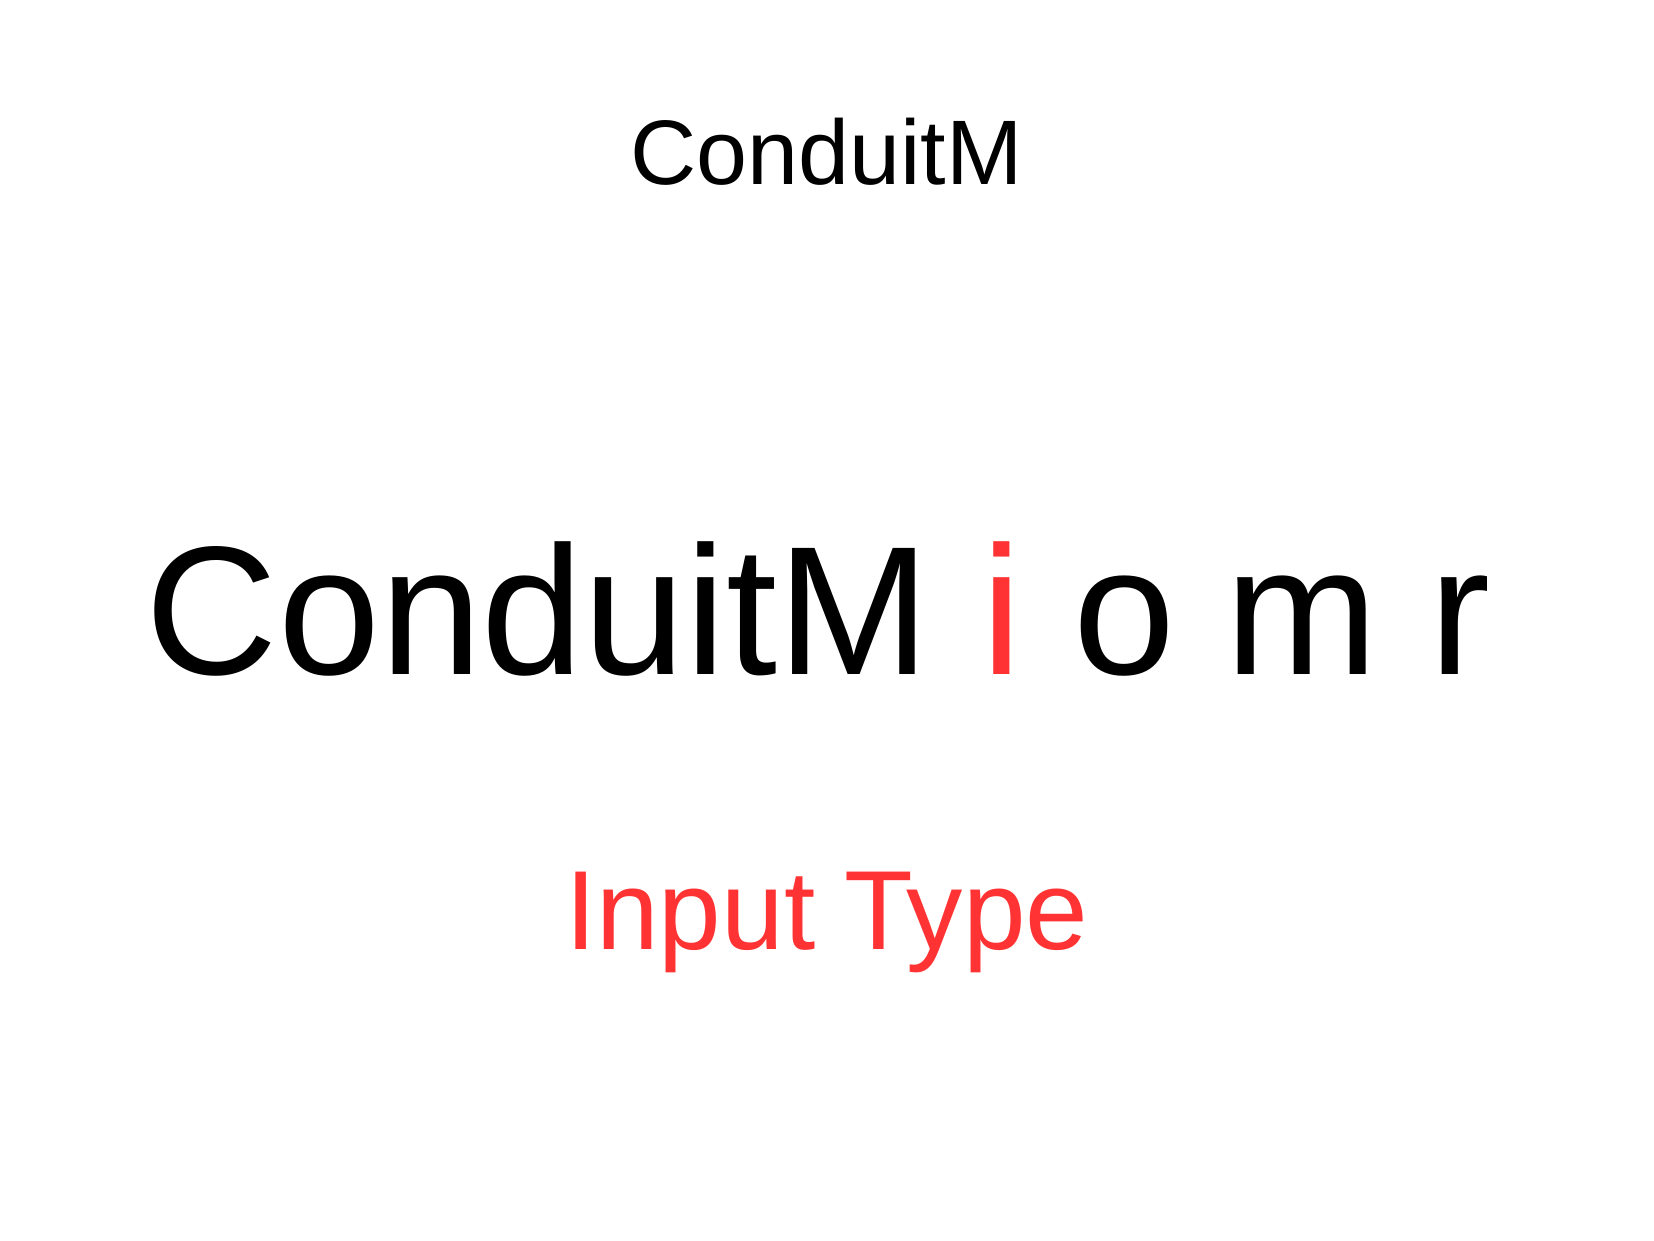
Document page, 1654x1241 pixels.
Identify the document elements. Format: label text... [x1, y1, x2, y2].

text_box Input Type [534, 840, 1120, 991]
title ConduitM [82, 49, 1571, 257]
text_box ConduitM i o m r [131, 500, 1523, 740]
